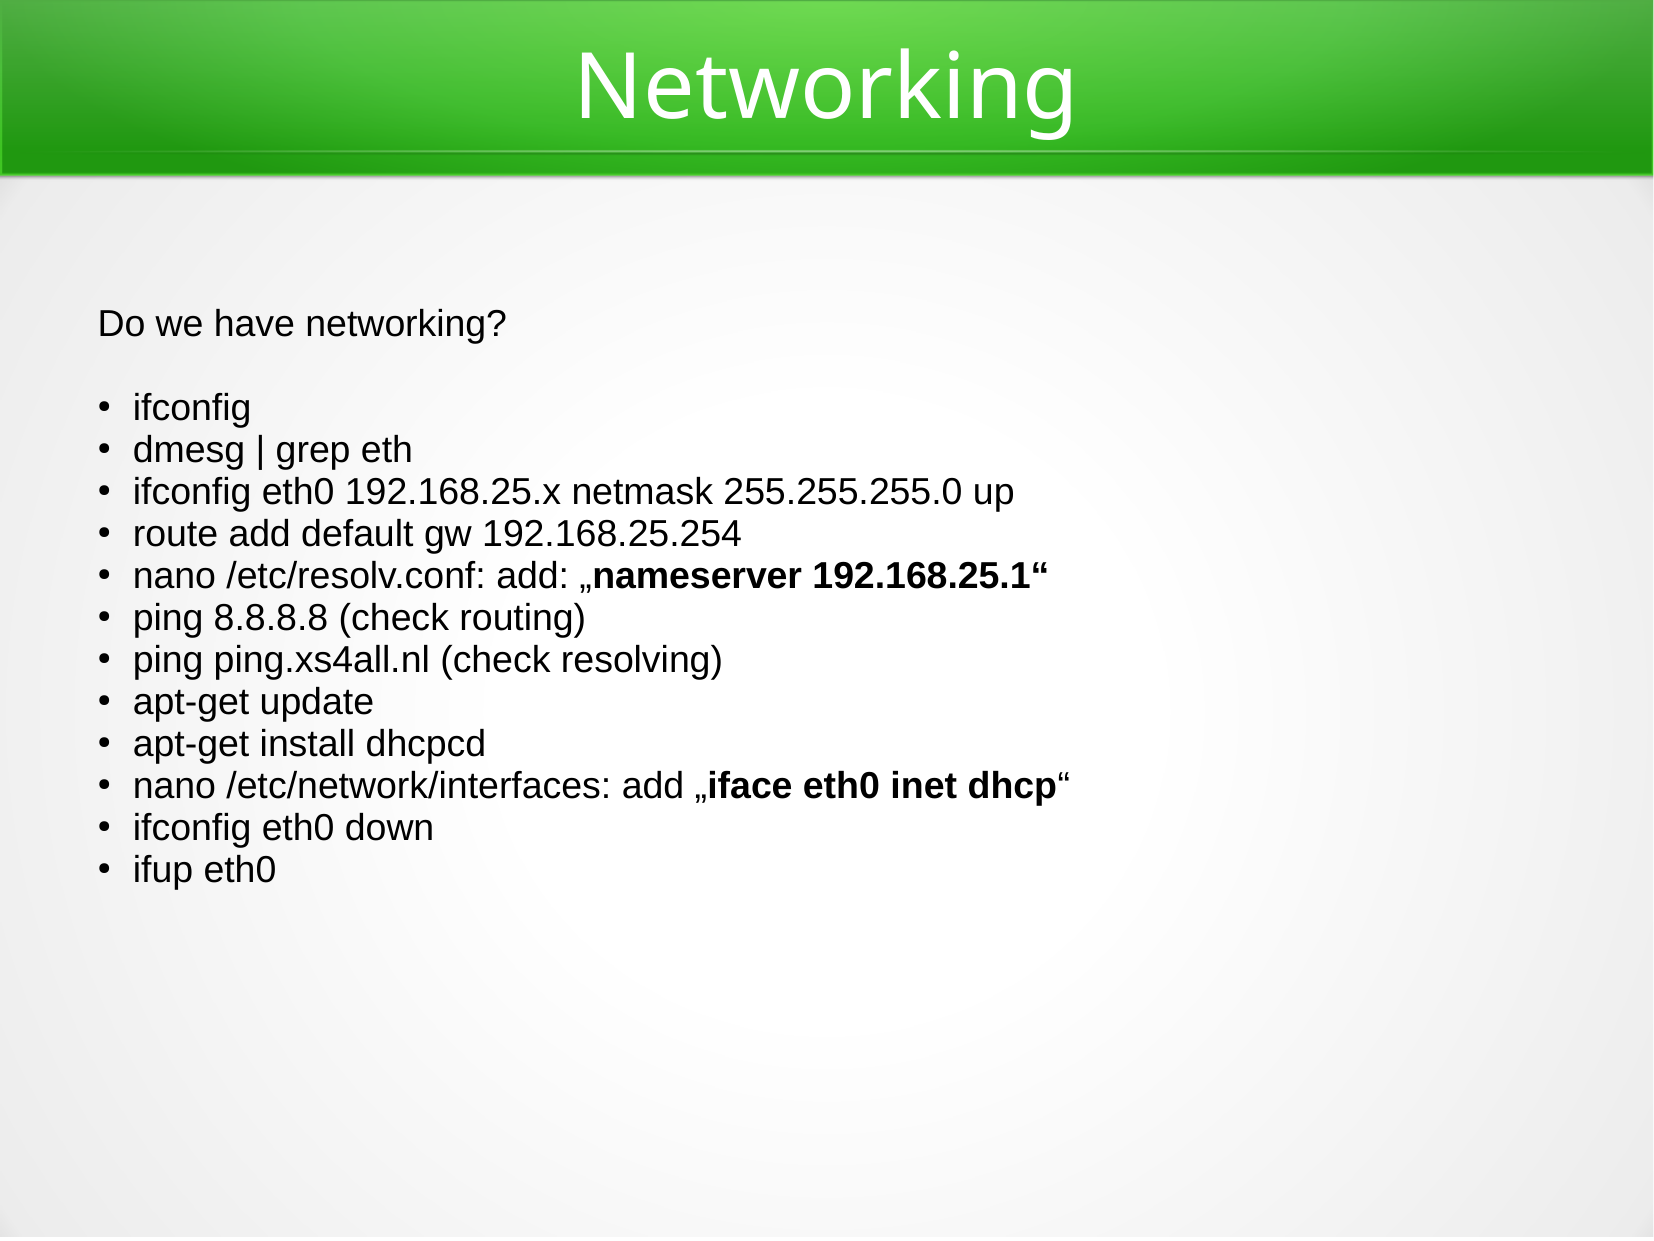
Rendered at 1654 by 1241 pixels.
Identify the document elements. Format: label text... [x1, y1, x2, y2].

picture [0, 0, 1654, 1237]
text_box Do we have networking? ifconfig dmesg | grep eth ifconfig eth0 192.168.25.x netmask 255.255.255.0 up route add default gw 192.168.25.254 nano /etc/resolv.conf: add: „nameserver 192.168.25.1“ ping 8.8.8.8 (check routing) ping ping.xs4all.nl (check resolving) apt-get update apt-get install dhcpcd nano /etc/network/interfaces: add „iface eth0 inet dhcp“ ifconfig eth0 down ifup eth0 [82, 295, 1548, 1099]
title Networking [82, 11, 1571, 154]
